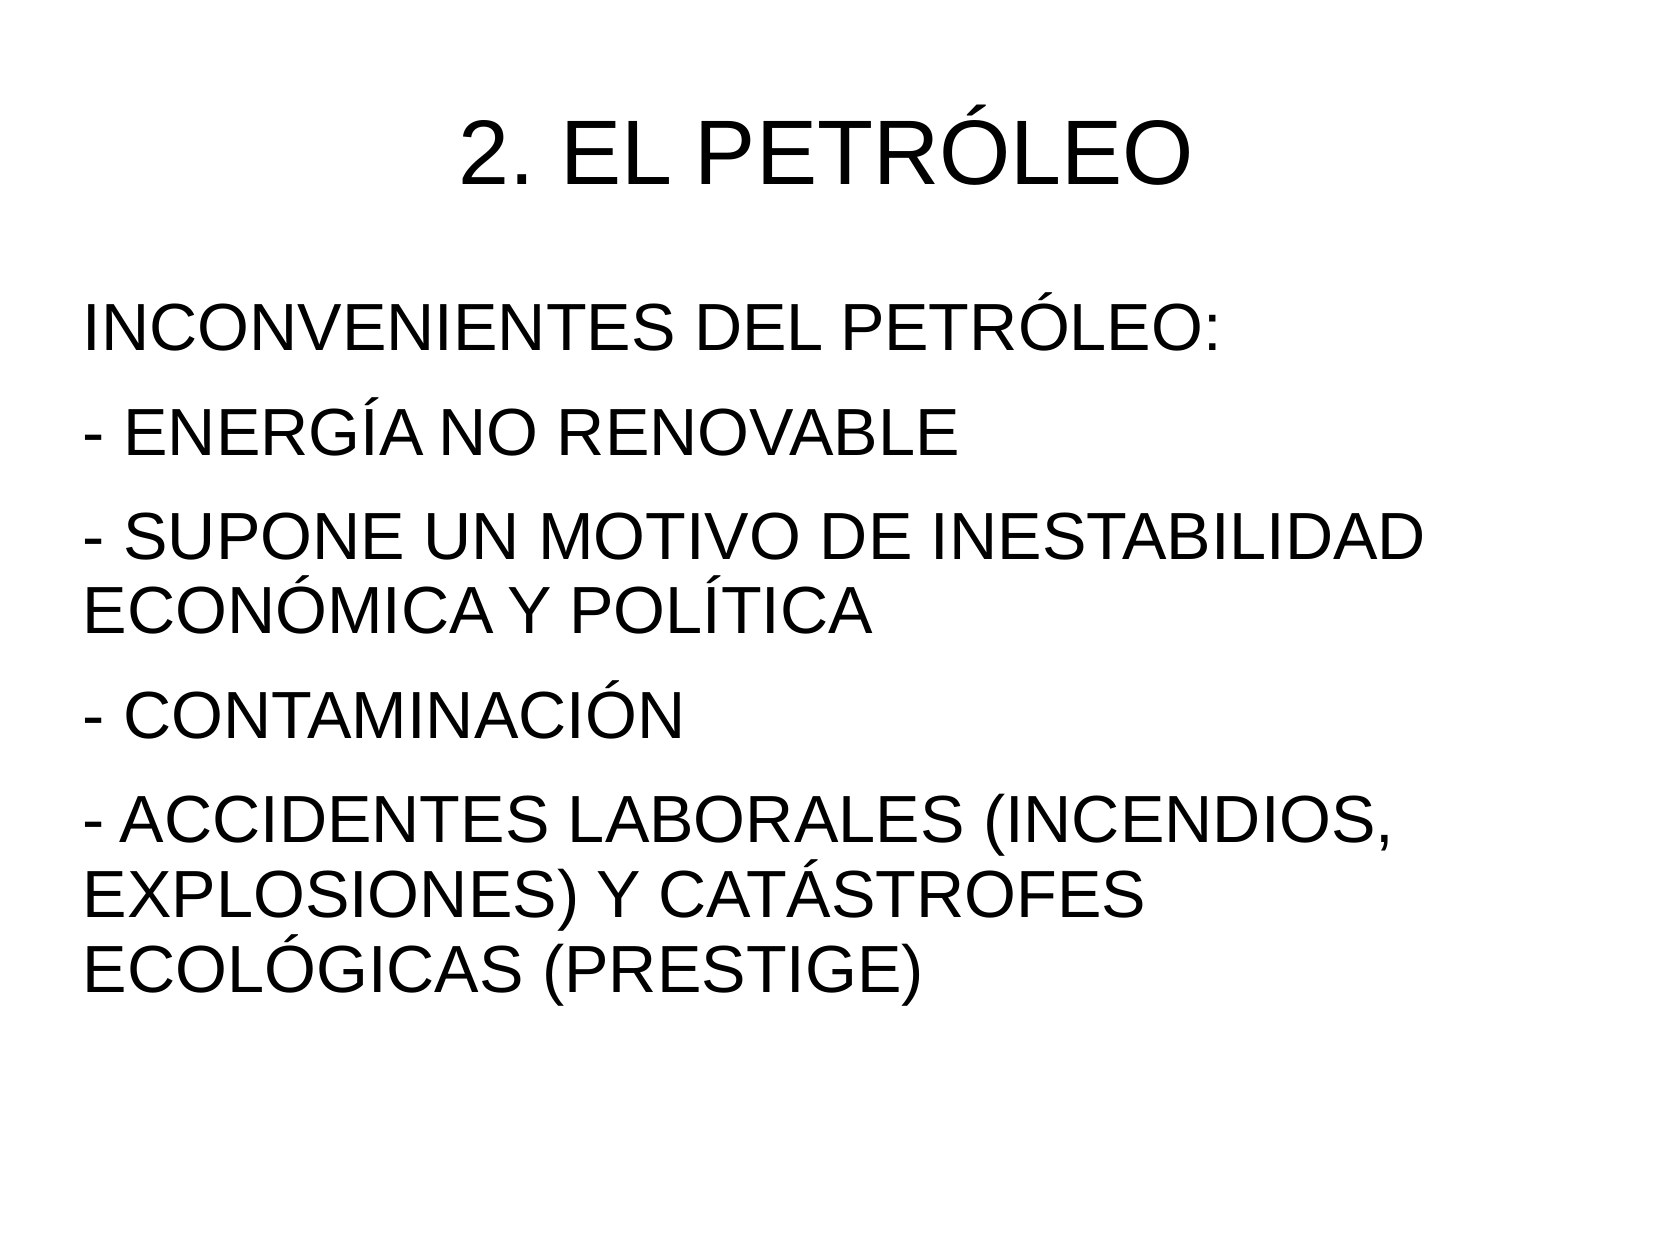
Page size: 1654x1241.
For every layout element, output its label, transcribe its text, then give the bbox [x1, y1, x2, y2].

title 2. EL PETRÓLEO [82, 49, 1571, 257]
list INCONVENIENTES DEL PETRÓLEO: - ENERGÍA NO RENOVABLE - SUPONE UN MOTIVO DE INESTABILIDAD ECONÓMICA Y POLÍTICA - CONTAMINACIÓN - ACCIDENTES LABORALES (INCENDIOS, EXPLOSIONES) Y CATÁSTROFES ECOLÓGICAS (PRESTIGE) [82, 290, 1571, 1109]
